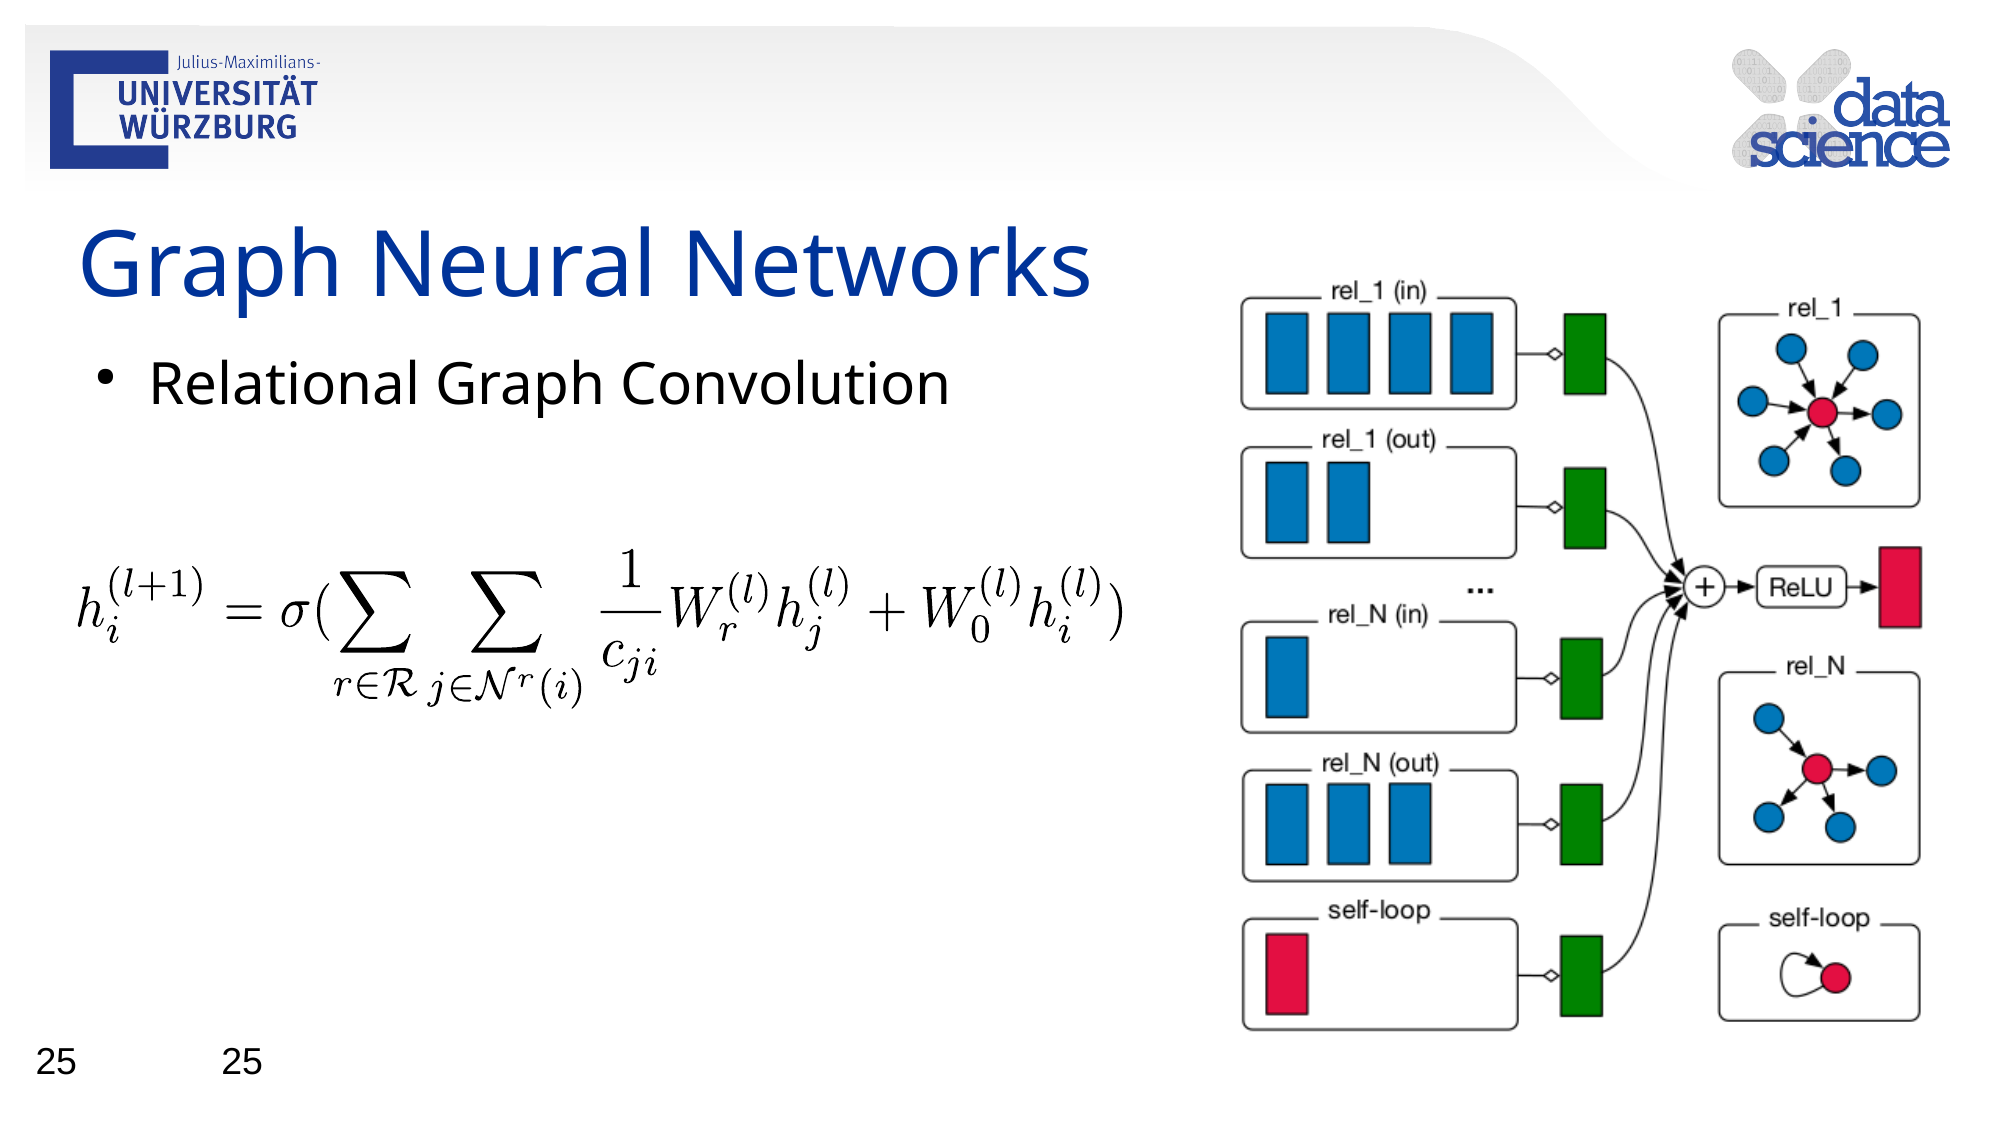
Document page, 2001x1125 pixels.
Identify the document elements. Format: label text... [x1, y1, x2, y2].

text_box <number> [20, 1033, 206, 1104]
list Relational Graph Convolution [77, 347, 1200, 1014]
text_box [77, 548, 1123, 709]
picture [1200, 265, 1949, 1047]
picture [50, 50, 321, 169]
title Graph Neural Networks [77, 198, 1901, 324]
picture [1732, 49, 1950, 168]
text_box <number> [206, 1033, 836, 1104]
